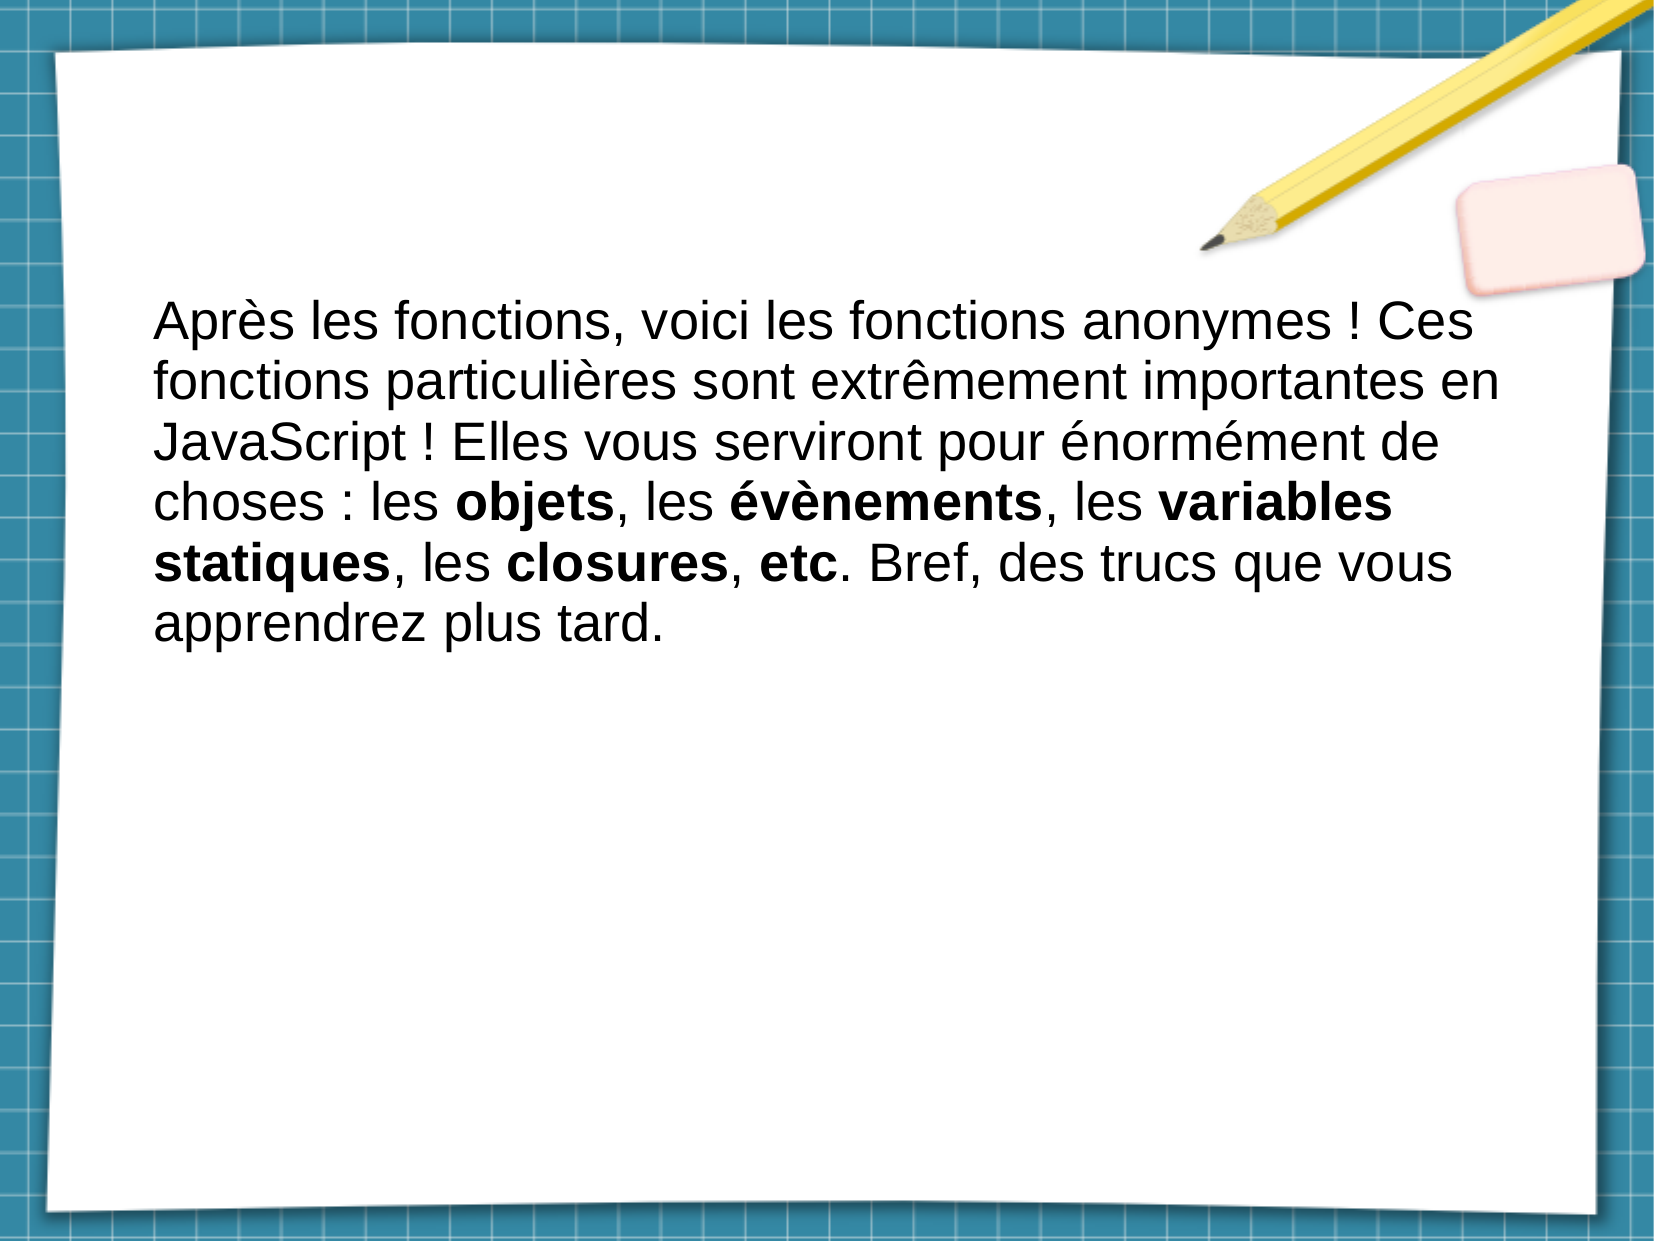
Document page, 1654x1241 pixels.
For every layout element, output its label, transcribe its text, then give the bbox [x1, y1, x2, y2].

list Après les fonctions, voici les fonctions anonymes ! Ces fonctions particulières sont extrêmement importantes en JavaScript ! Elles vous serviront pour énormément de choses : les objets, les évènements, les variables statiques, les closures, etc. Bref, des trucs que vous apprendrez plus tard. [82, 290, 1571, 1010]
picture [0, 0, 1654, 1241]
